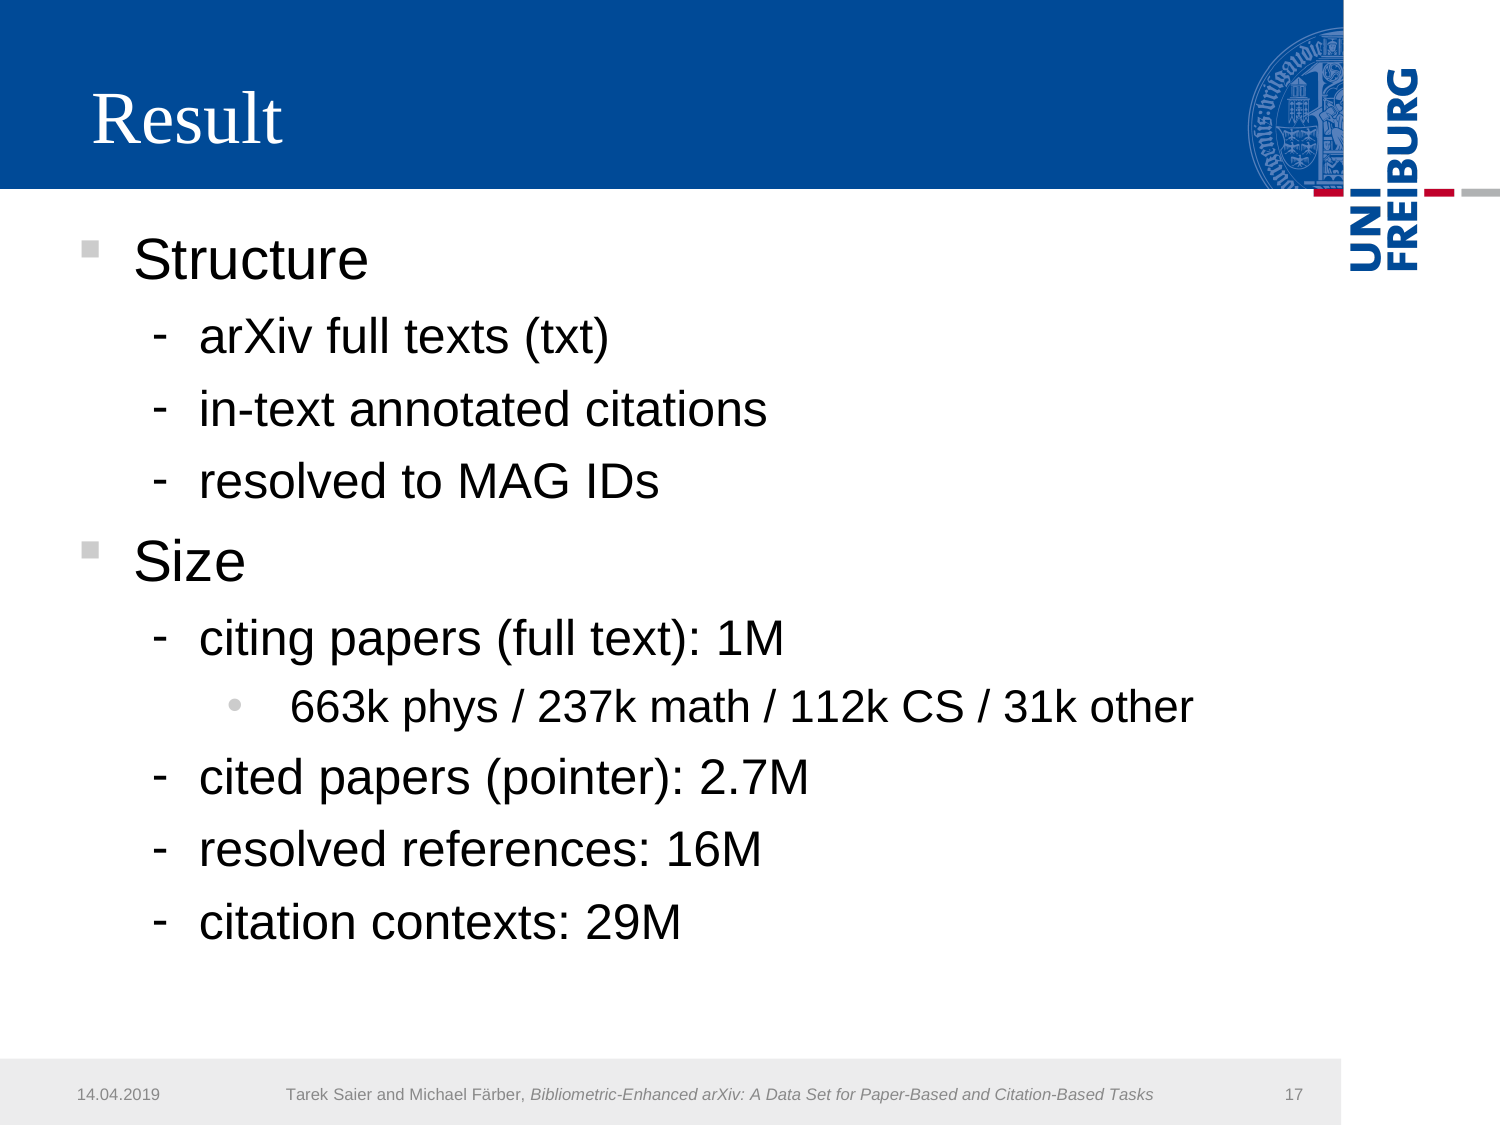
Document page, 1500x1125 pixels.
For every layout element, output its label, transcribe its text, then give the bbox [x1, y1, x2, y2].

picture [0, 0, 1500, 271]
title Result [76, 49, 1235, 178]
list Structure arXiv full texts (txt) in-text annotated citations resolved to MAG IDs Size citing papers (full text): 1M 663k phys / 237k math / 112k CS / 31k other cited papers (pointer): 2.7M resolved references: 16M citation contexts: 29M [76, 221, 1341, 1009]
